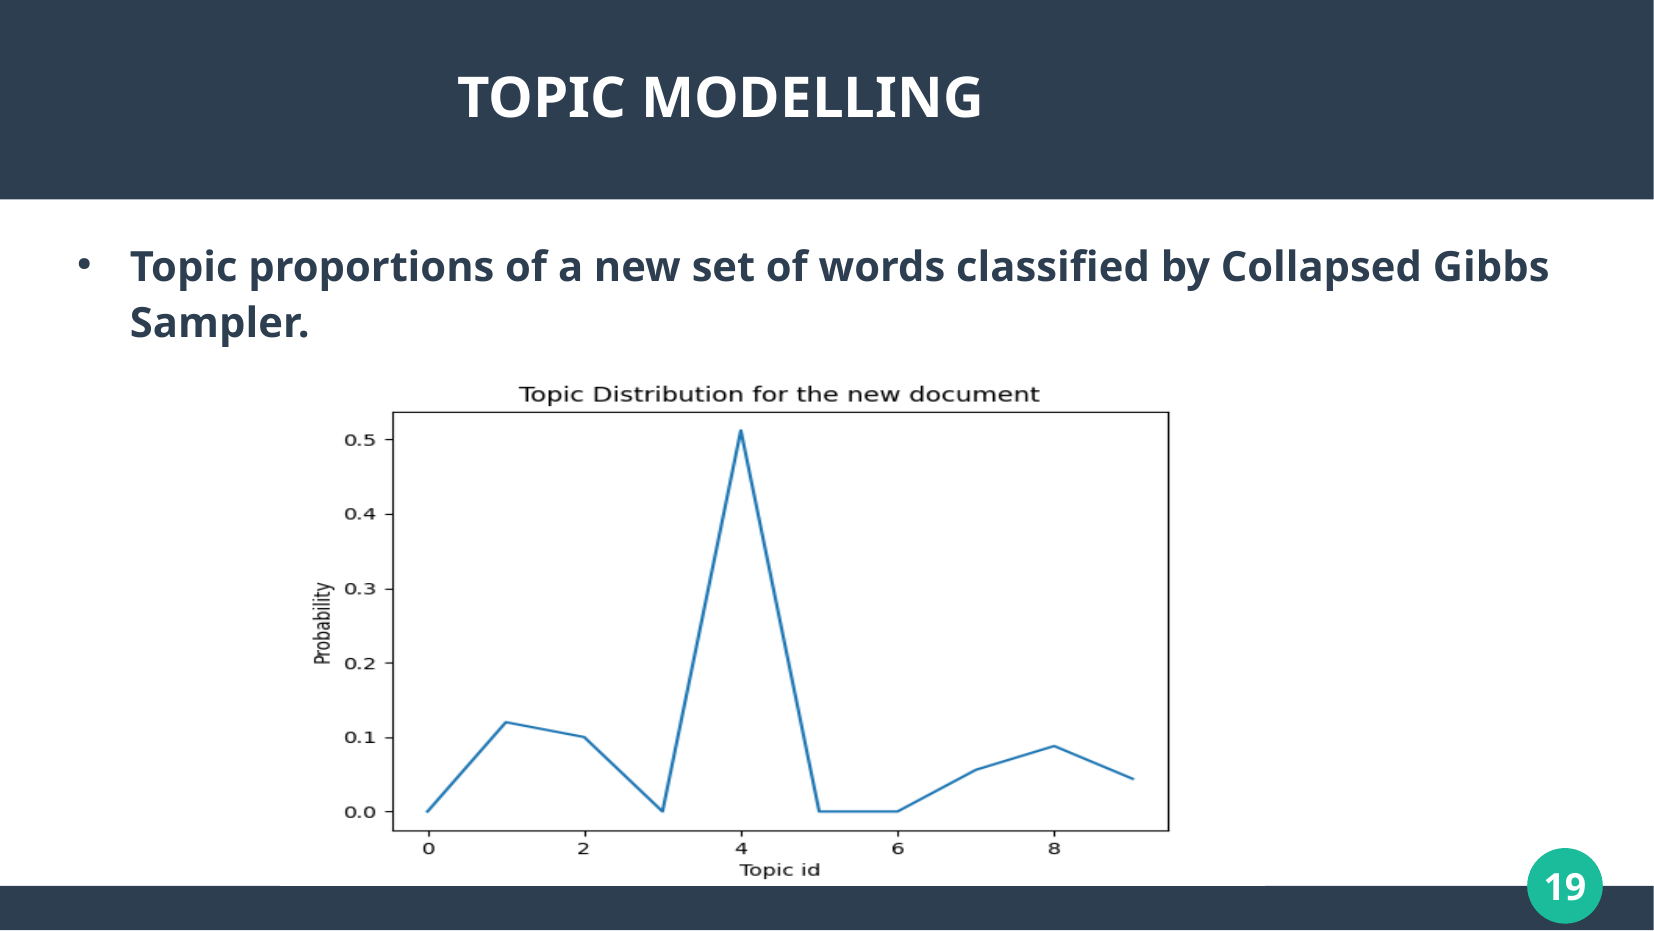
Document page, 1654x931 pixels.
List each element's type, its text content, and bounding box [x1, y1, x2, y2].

list Topic proportions of a new set of words classified by Collapsed Gibbs Sampler. [59, 236, 1595, 857]
title TOPIC MODELLING [59, 37, 1595, 155]
picture [280, 354, 1265, 886]
